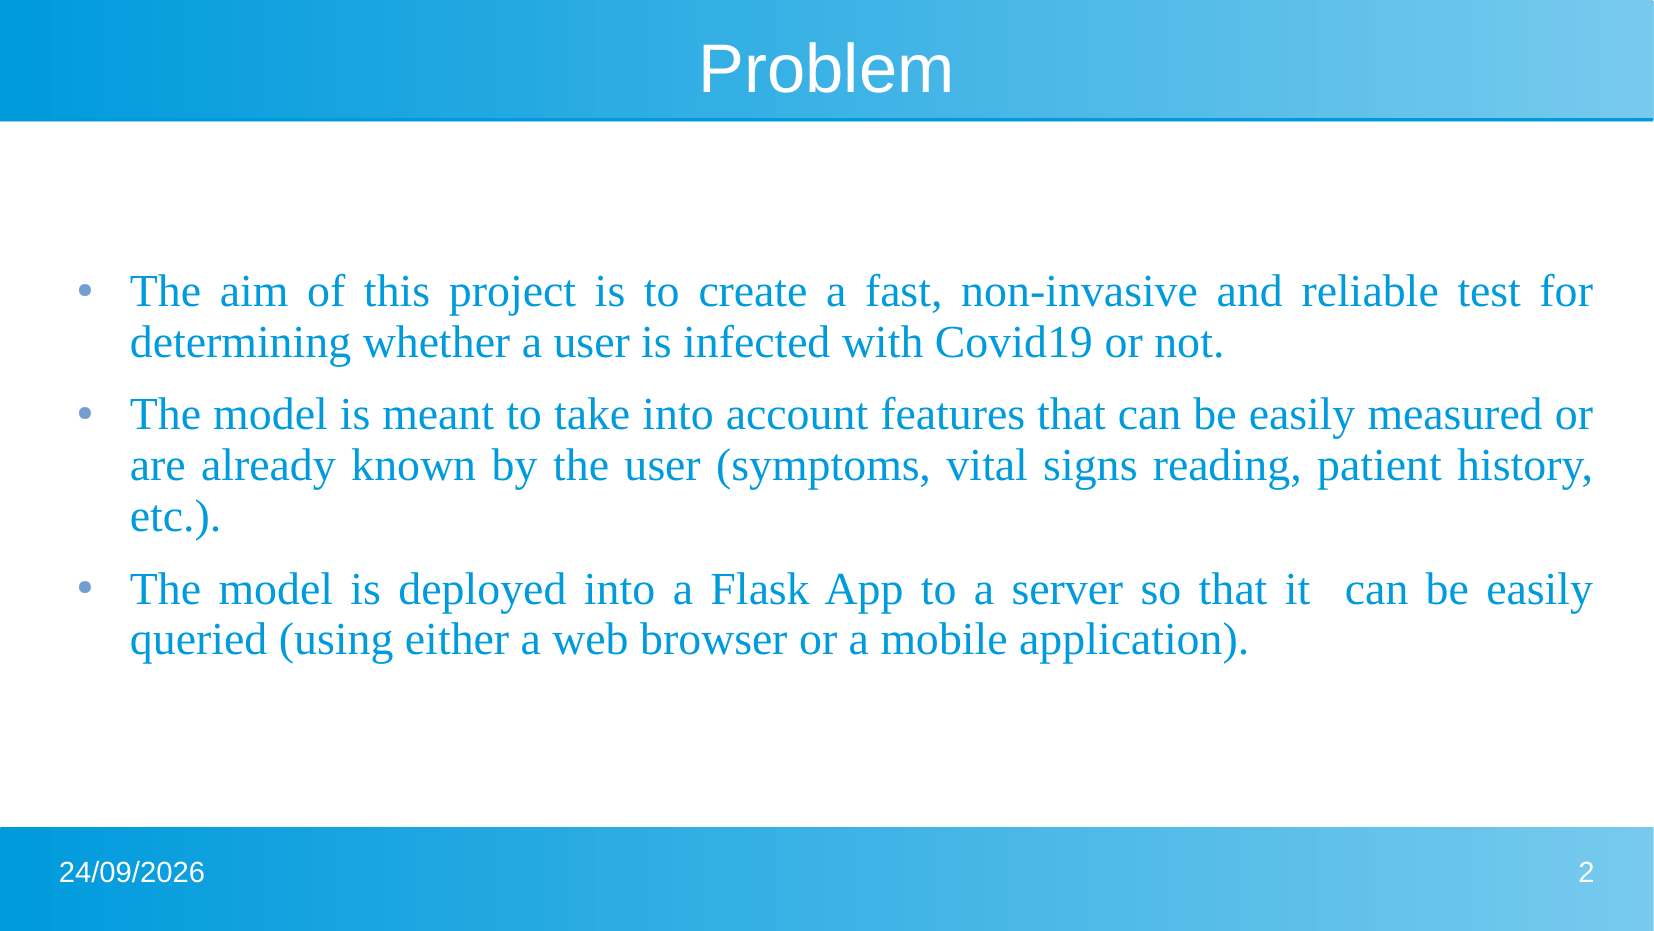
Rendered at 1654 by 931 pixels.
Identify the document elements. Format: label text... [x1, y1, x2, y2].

title Problem [59, 29, 1595, 108]
list The aim of this project is to create a fast, non-invasive and reliable test for determining whether a user is infected with Covid19 or not. The model is meant to take into account features that can be easily measured or are already known by the user (symptoms, vital signs reading, patient history, etc.). The model is deployed into a Flask App to a server so that it can be easily queried (using either a web browser or a mobile application). [59, 265, 1595, 709]
